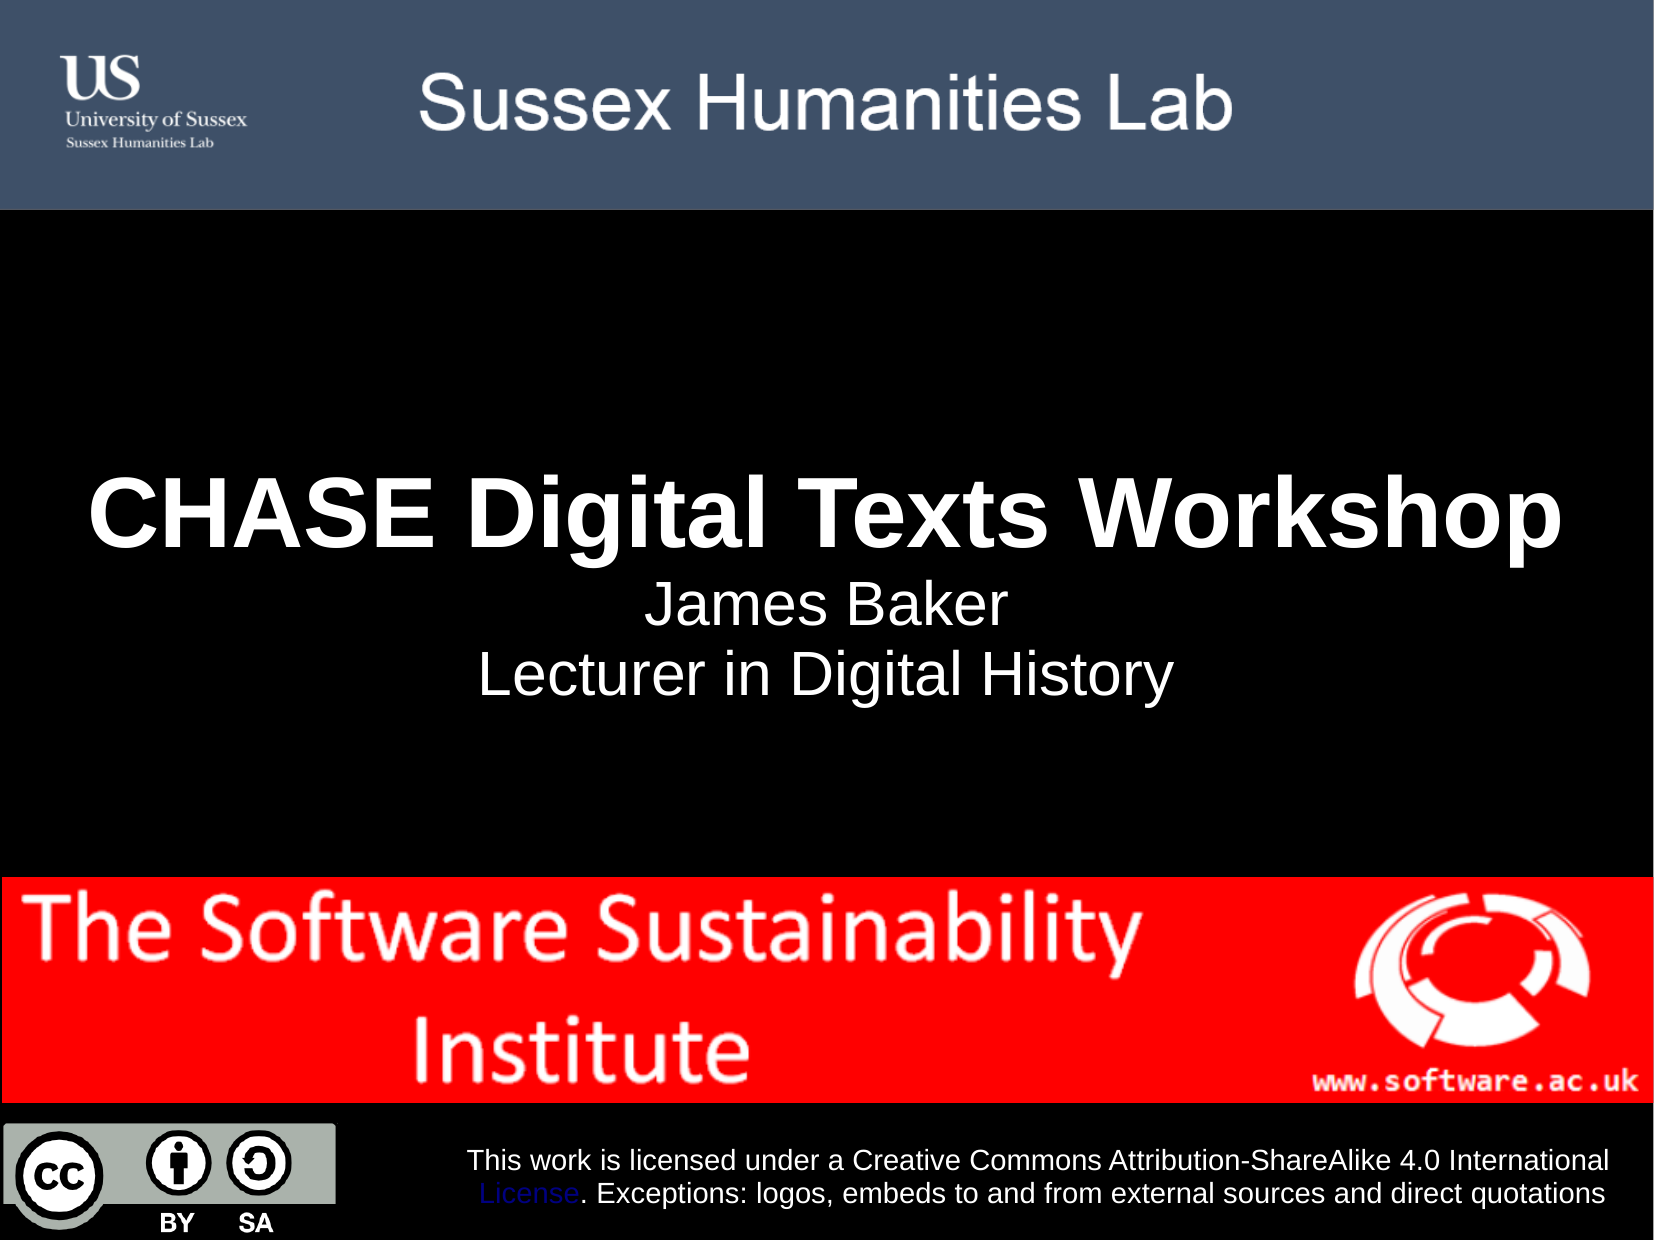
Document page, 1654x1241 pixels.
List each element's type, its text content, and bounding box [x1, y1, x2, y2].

picture [2, 877, 1654, 1103]
picture [0, 0, 1654, 210]
text_box This work is licensed under a Creative Commons Attribution-ShareAlike 4.0 International License. Exceptions: logos, embeds to and from external sources and direct quotations [432, 1078, 1654, 1241]
picture [0, 1120, 338, 1239]
subtitle CHASE Digital Texts Workshop James Baker Lecturer in Digital History [82, 210, 1571, 877]
